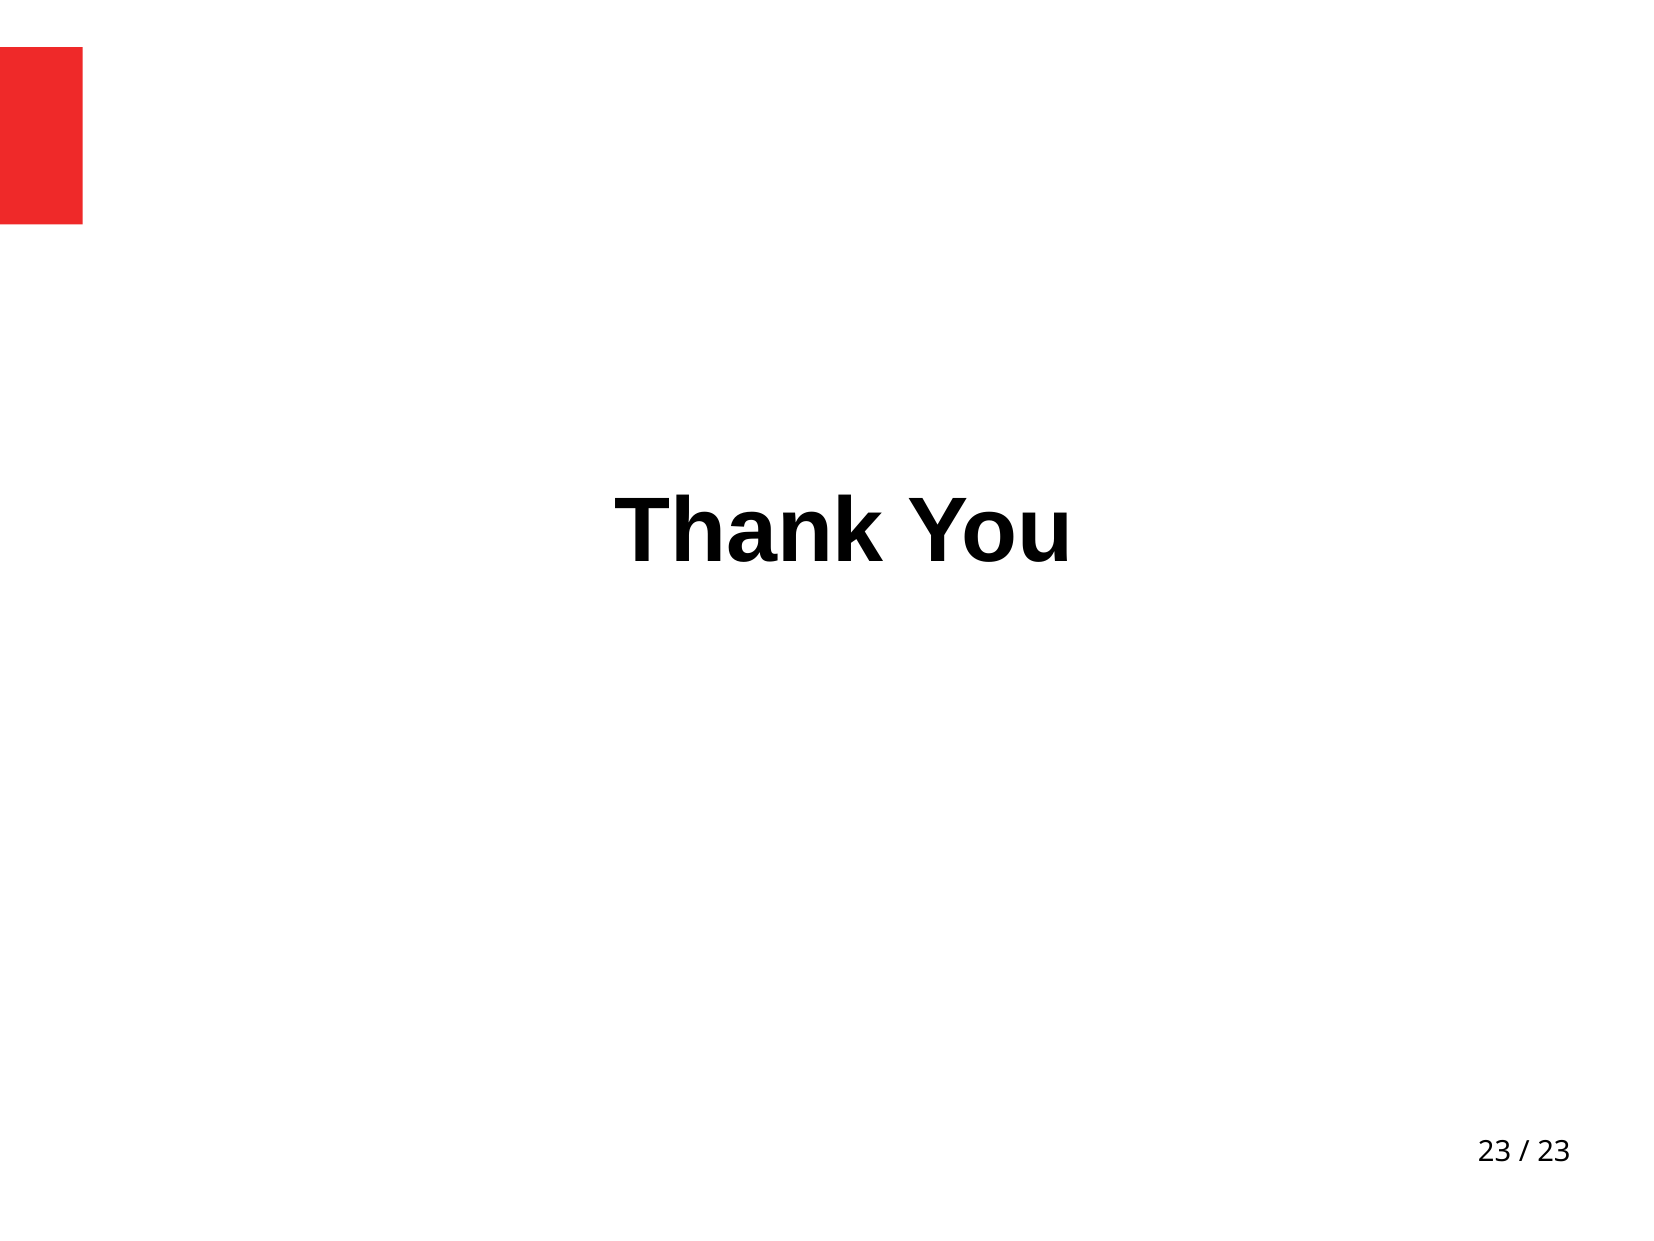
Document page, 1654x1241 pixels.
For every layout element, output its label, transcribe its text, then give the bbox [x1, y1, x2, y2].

subtitle Thank You [118, 49, 1571, 1010]
